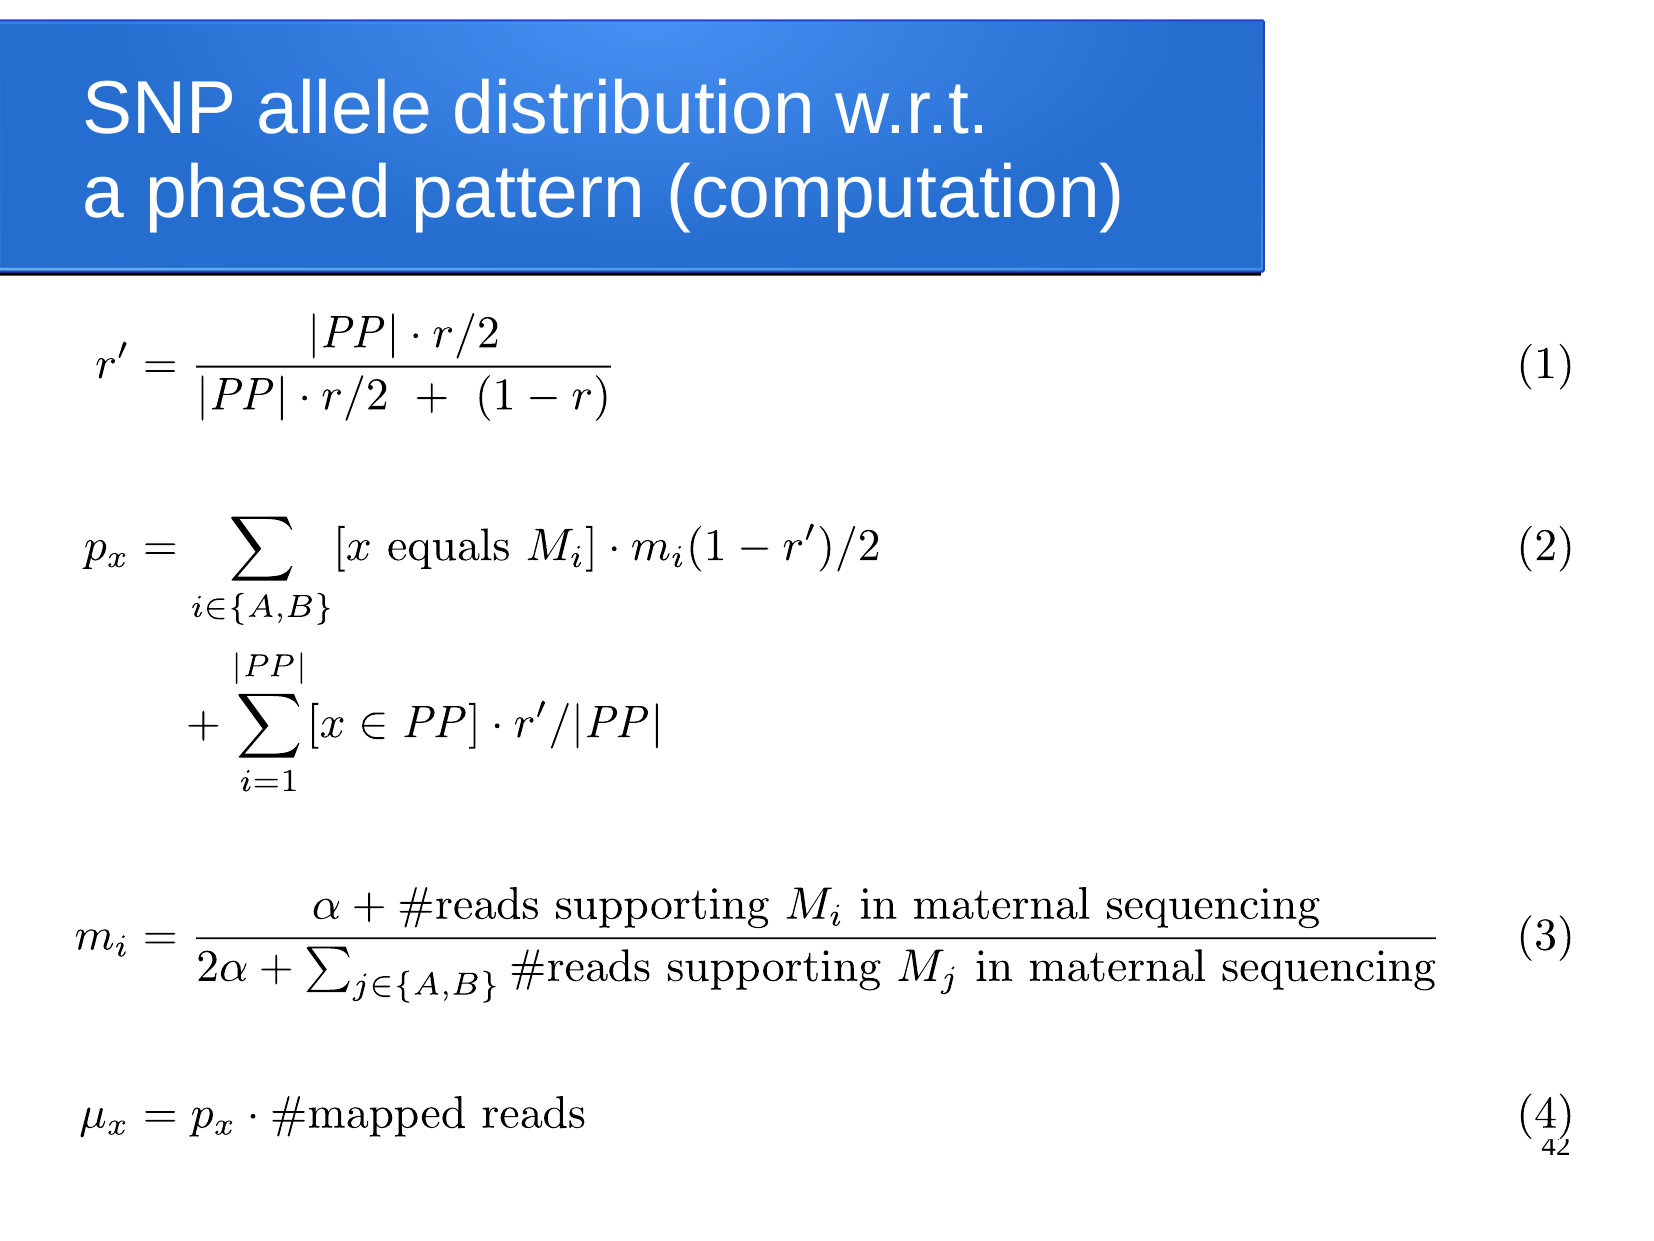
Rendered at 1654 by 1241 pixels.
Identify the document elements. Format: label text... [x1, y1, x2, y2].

title SNP allele distribution w.r.t. a phased pattern (computation) [82, 47, 1235, 252]
text_box [74, 312, 1575, 1140]
